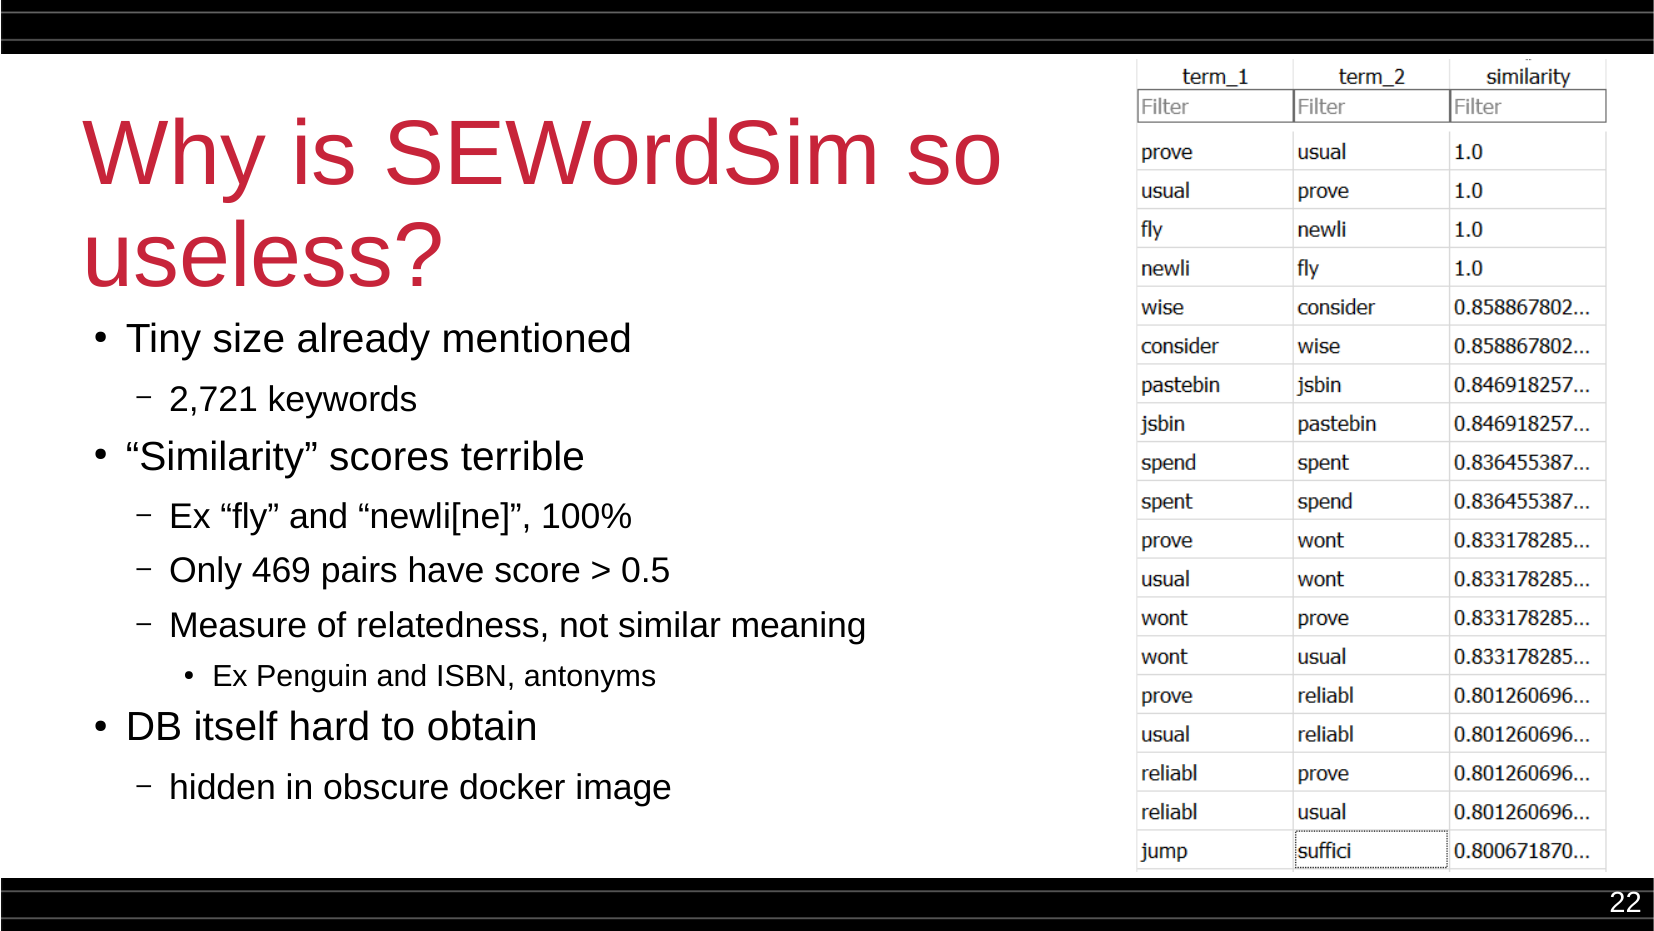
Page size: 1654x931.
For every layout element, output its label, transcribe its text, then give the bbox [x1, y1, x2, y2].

title Why is SEWordSim so useless? [82, 92, 1095, 315]
picture [1095, 59, 1643, 872]
list Tiny size already mentioned 2,721 keywords “Similarity” scores terrible Ex “fly” and “newli[ne]”, 100% Only 469 pairs have score > 0.5 Measure of relatedness, not similar meaning Ex Penguin and ISBN, antonyms DB itself hard to obtain hidden in obscure docker image [82, 315, 1095, 811]
picture [1, 0, 1654, 54]
picture [1, 878, 1654, 931]
